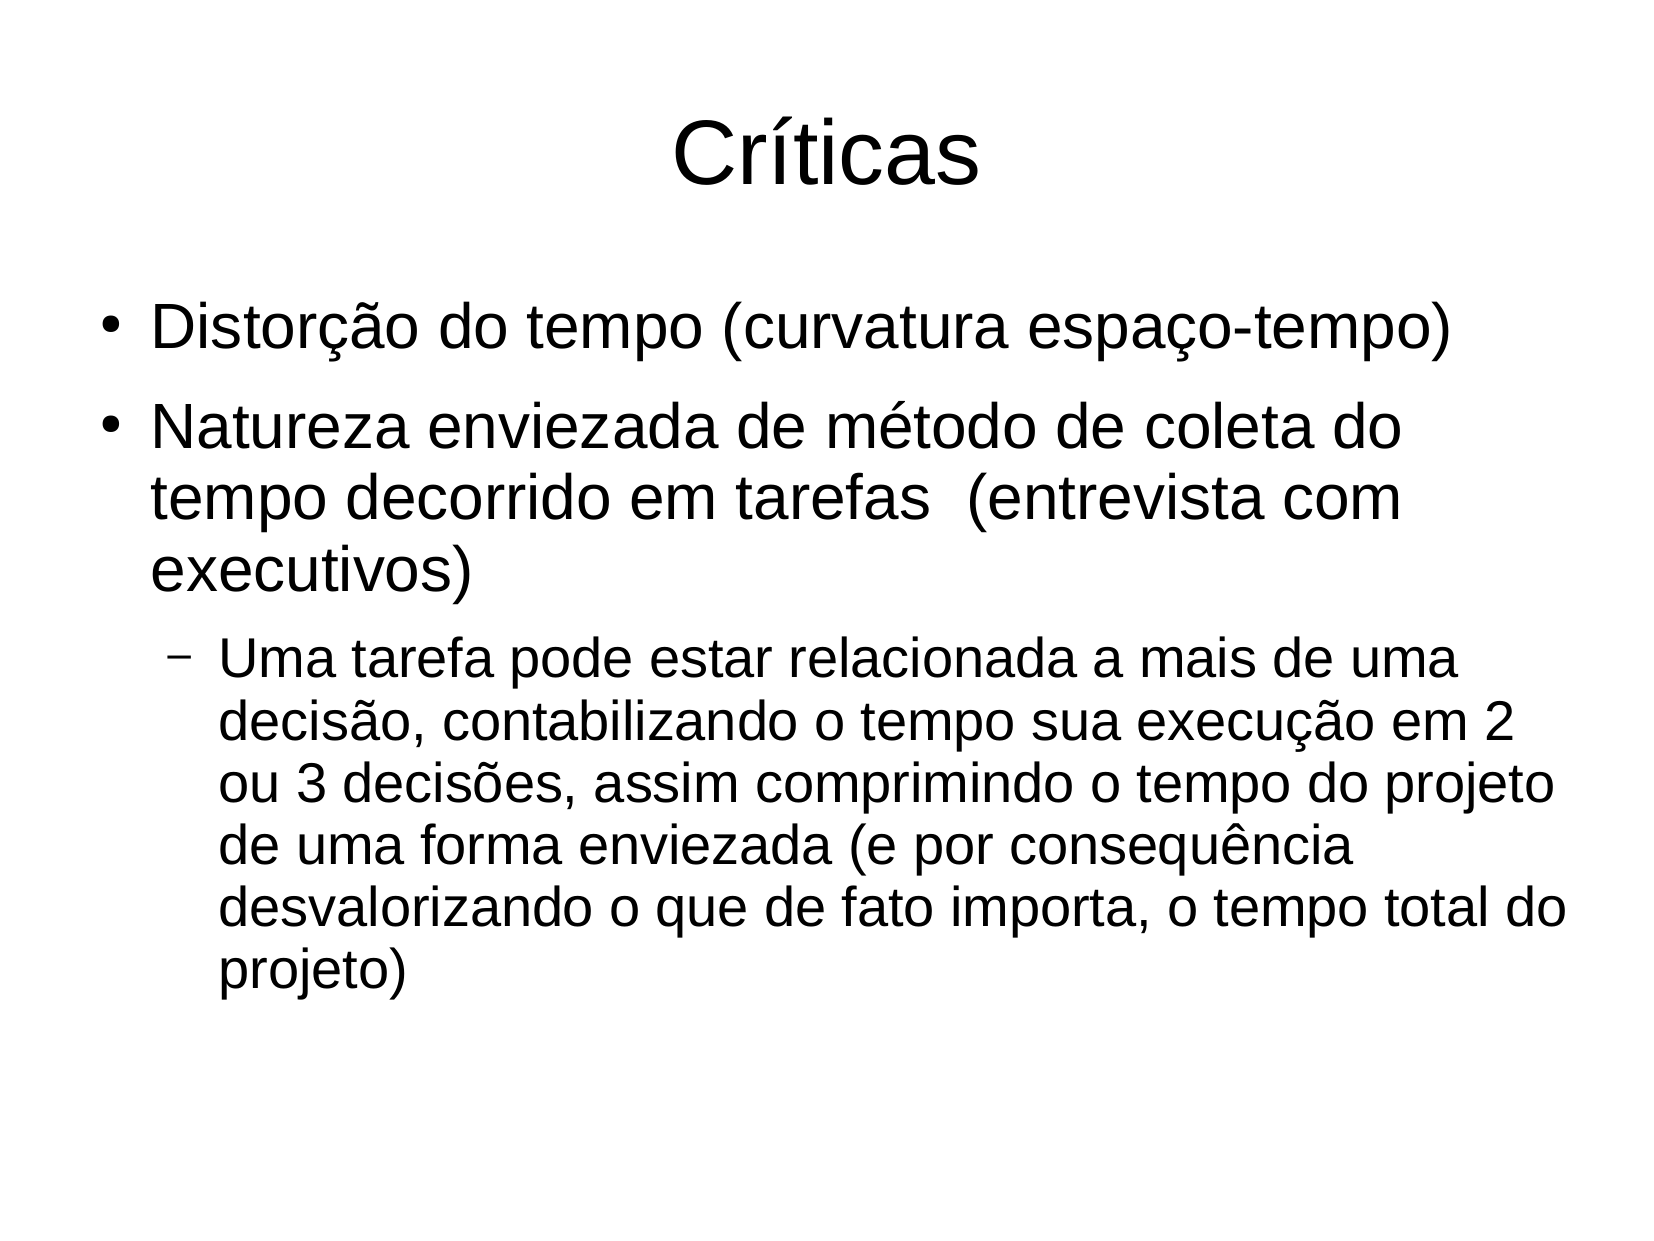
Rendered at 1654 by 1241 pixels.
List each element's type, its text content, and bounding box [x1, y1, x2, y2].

title Críticas [82, 49, 1571, 257]
list Distorção do tempo (curvatura espaço-tempo) Natureza enviezada de método de coleta do tempo decorrido em tarefas (entrevista com executivos) Uma tarefa pode estar relacionada a mais de uma decisão, contabilizando o tempo sua execução em 2 ou 3 decisões, assim comprimindo o tempo do projeto de uma forma enviezada (e por consequência desvalorizando o que de fato importa, o tempo total do projeto) [82, 290, 1571, 1010]
